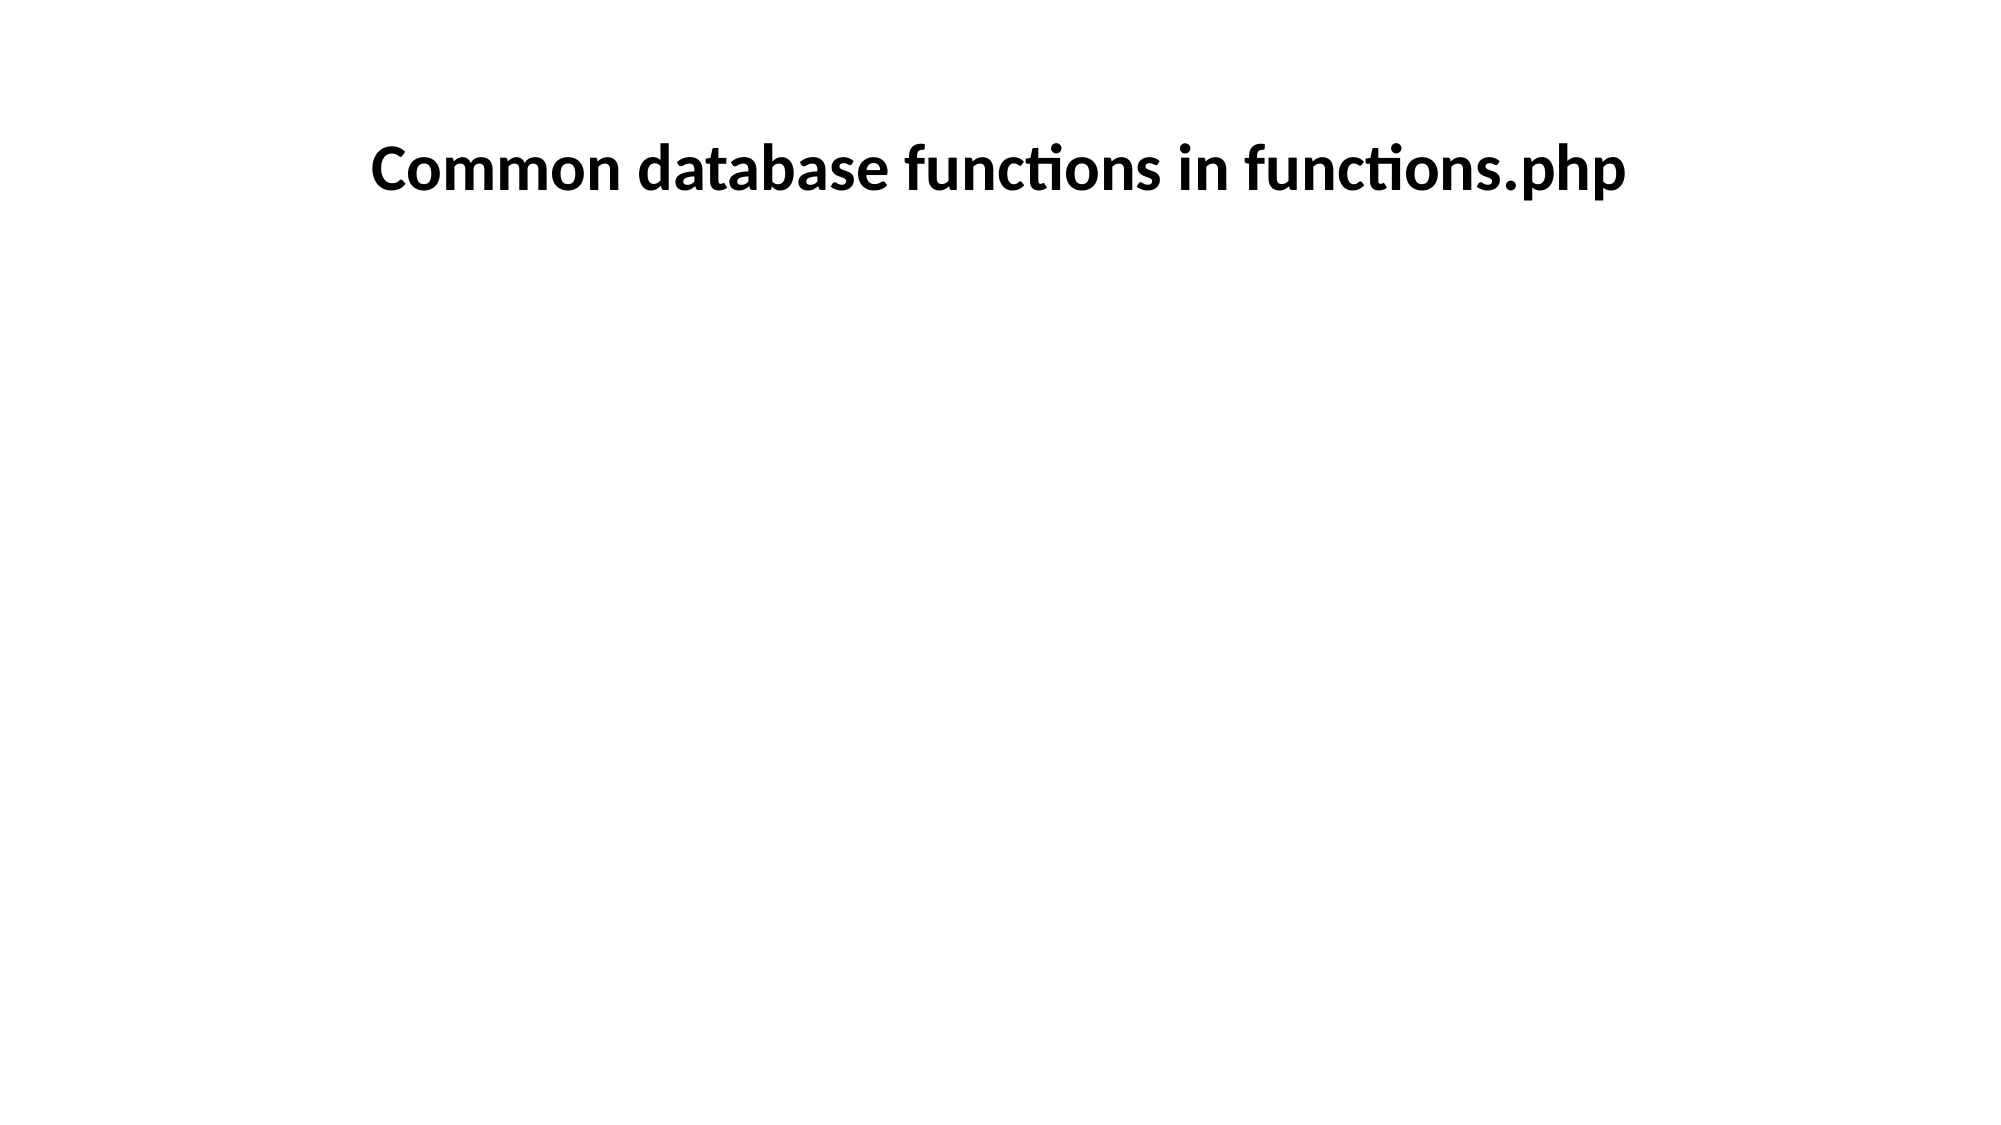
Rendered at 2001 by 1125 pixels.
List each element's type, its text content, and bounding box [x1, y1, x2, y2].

title Common database functions in functions.php [137, 59, 1863, 278]
